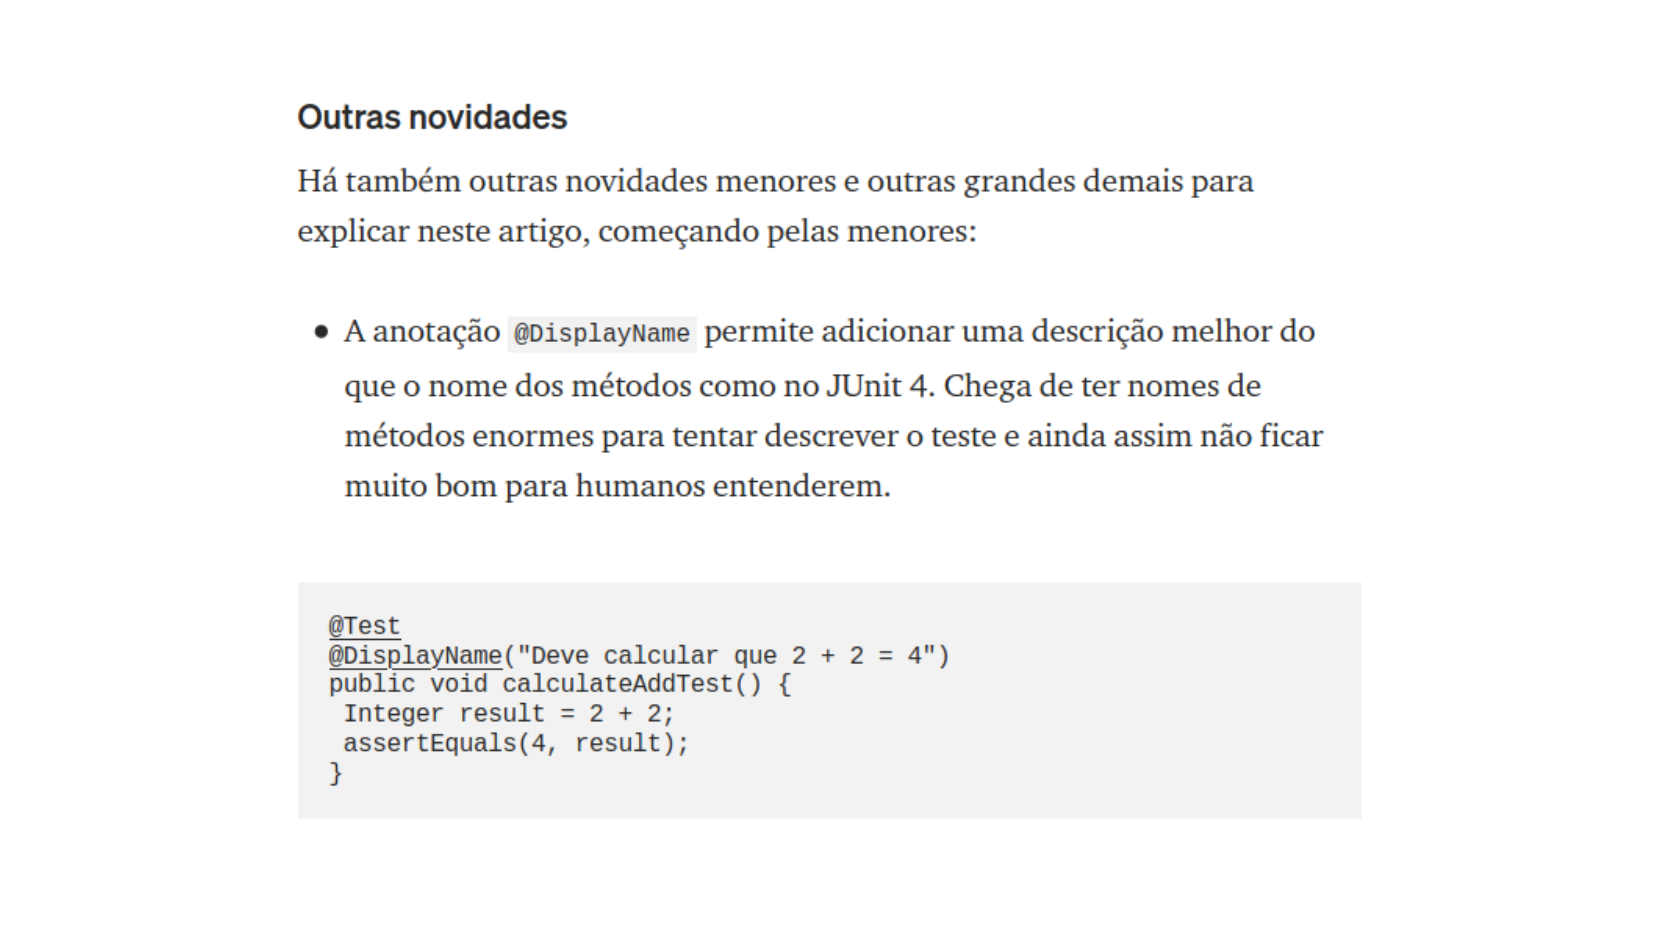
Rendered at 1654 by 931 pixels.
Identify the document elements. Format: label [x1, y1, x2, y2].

picture [275, 87, 1390, 850]
